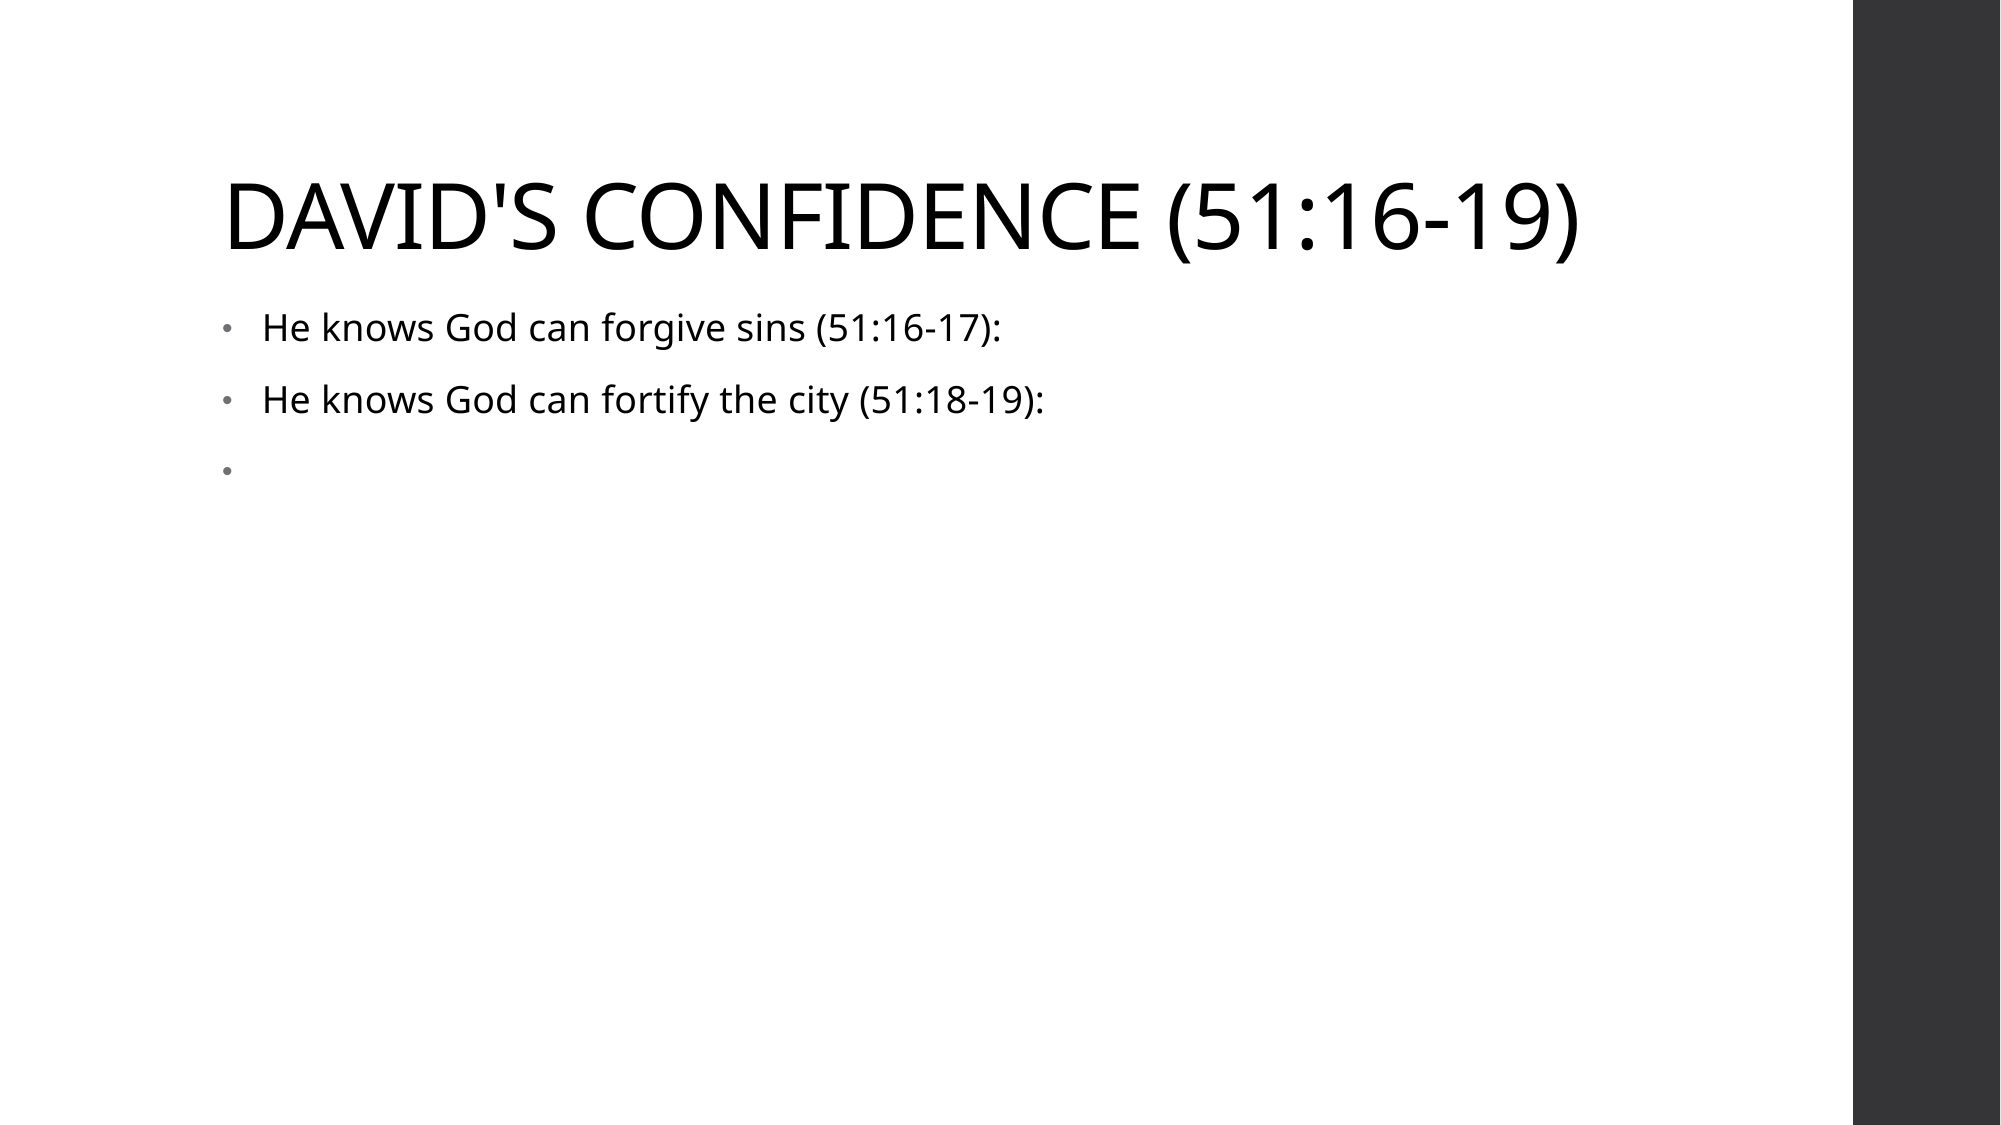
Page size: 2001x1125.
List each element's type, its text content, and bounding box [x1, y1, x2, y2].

list He knows God can forgive sins (51:16-17): He knows God can fortify the city (51:18-19): [206, 299, 1617, 1014]
title DAVID'S CONFIDENCE (51:16-19) [206, 60, 1797, 278]
